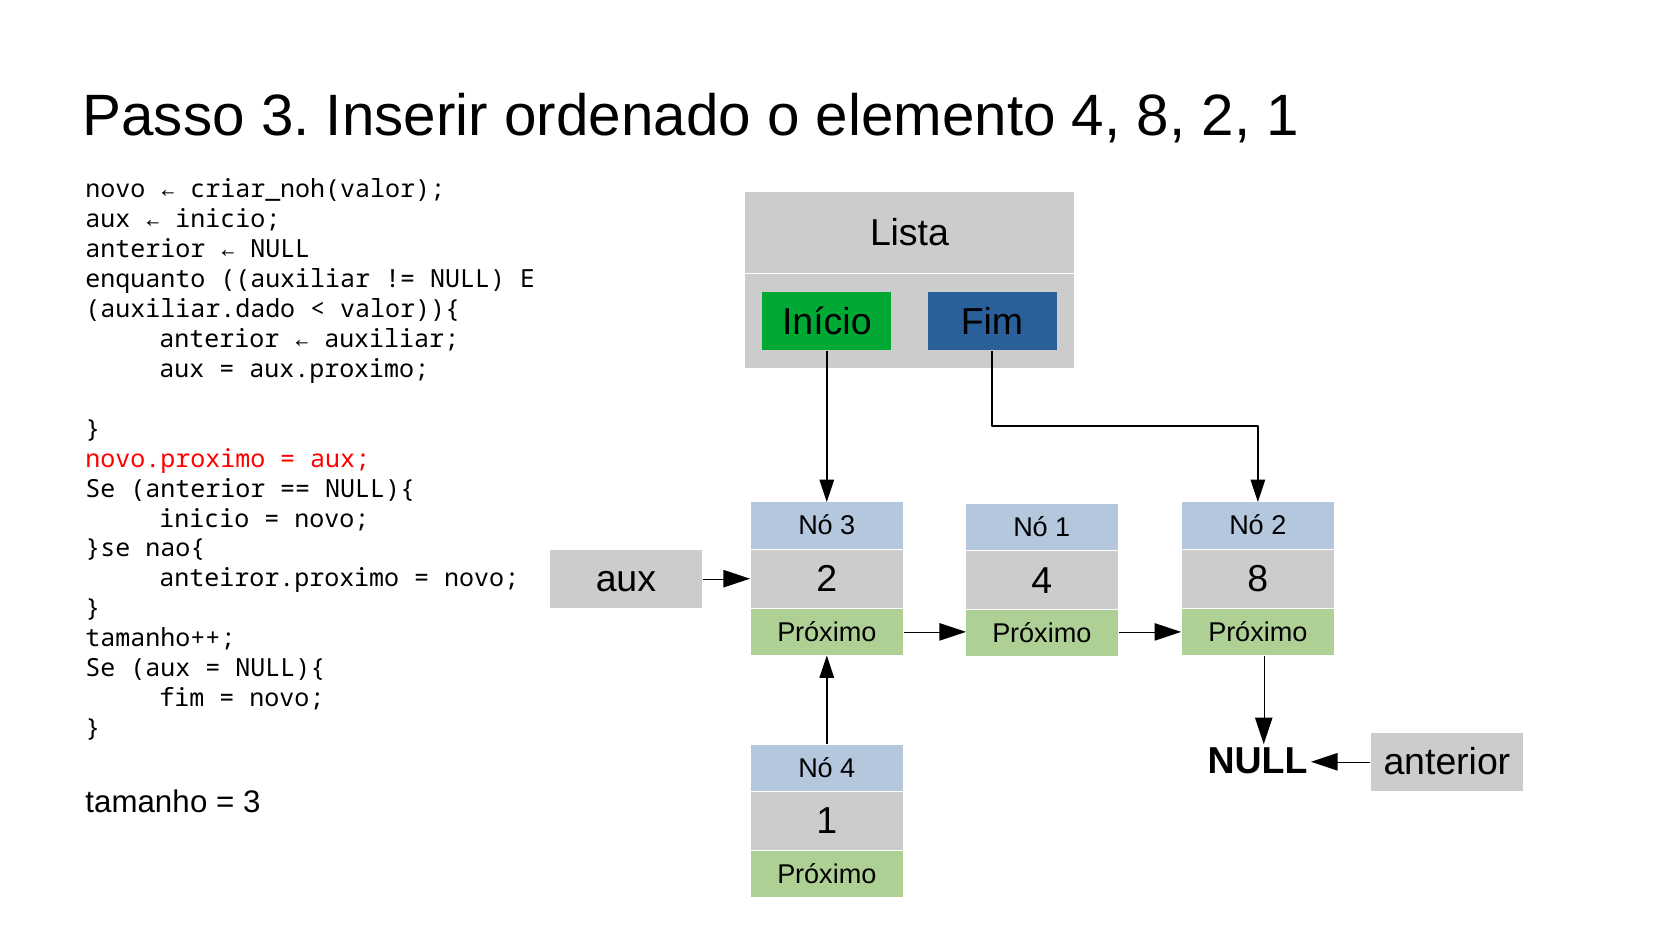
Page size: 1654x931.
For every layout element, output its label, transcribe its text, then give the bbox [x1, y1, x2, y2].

text_box Nó 4 [750, 744, 904, 792]
text_box Lista [744, 191, 1075, 273]
title Passo 3. Inserir ordenado o elemento 4, 8, 2, 1 [82, 37, 1571, 193]
text_box Próximo [965, 609, 1119, 657]
text_box Nó 2 [1181, 501, 1335, 550]
text_box Próximo [750, 608, 904, 656]
text_box Início [761, 291, 892, 351]
text_box 4 [965, 551, 1119, 609]
text_box aux [549, 549, 703, 609]
text_box NULL [1192, 732, 1323, 790]
text_box 1 [750, 792, 904, 850]
text_box 8 [1181, 550, 1335, 608]
text_box Nó 3 [750, 501, 904, 550]
text_box Próximo [1181, 608, 1335, 656]
text_box tamanho = 3 [70, 779, 276, 827]
text_box anterior [1370, 732, 1524, 792]
text_box Próximo [750, 850, 904, 898]
text_box 2 [750, 550, 904, 608]
text_box novo ← criar_noh(valor); aux ← inicio; anterior ← NULL enquanto ((auxiliar != NULL) E (auxiliar.dado < valor)){ anterior ← auxiliar; aux = aux.proximo; } novo.proximo = aux; Se (anterior == NULL){ inicio = novo; }se nao{ anteiror.proximo = novo; } tamanho++; Se (aux = NULL){ fim = novo; } [70, 165, 615, 779]
text_box [744, 273, 1075, 369]
text_box Fim [927, 291, 1058, 351]
text_box Nó 1 [965, 503, 1119, 551]
